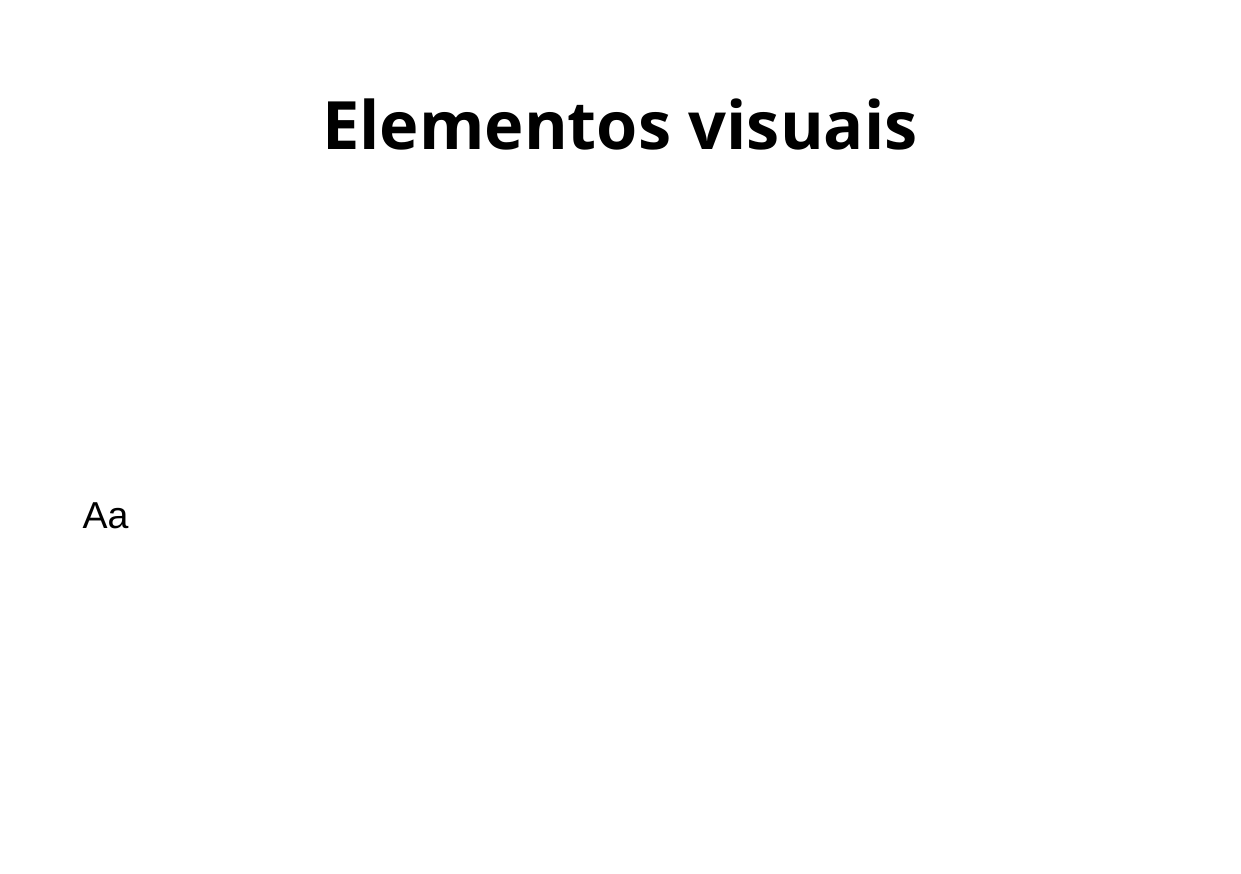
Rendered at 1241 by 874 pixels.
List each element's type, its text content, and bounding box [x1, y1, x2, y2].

text_box Aa [82, 491, 1158, 537]
text_box Aa [90, 505, 99, 518]
text_box Elementos visuais [58, 82, 1181, 163]
